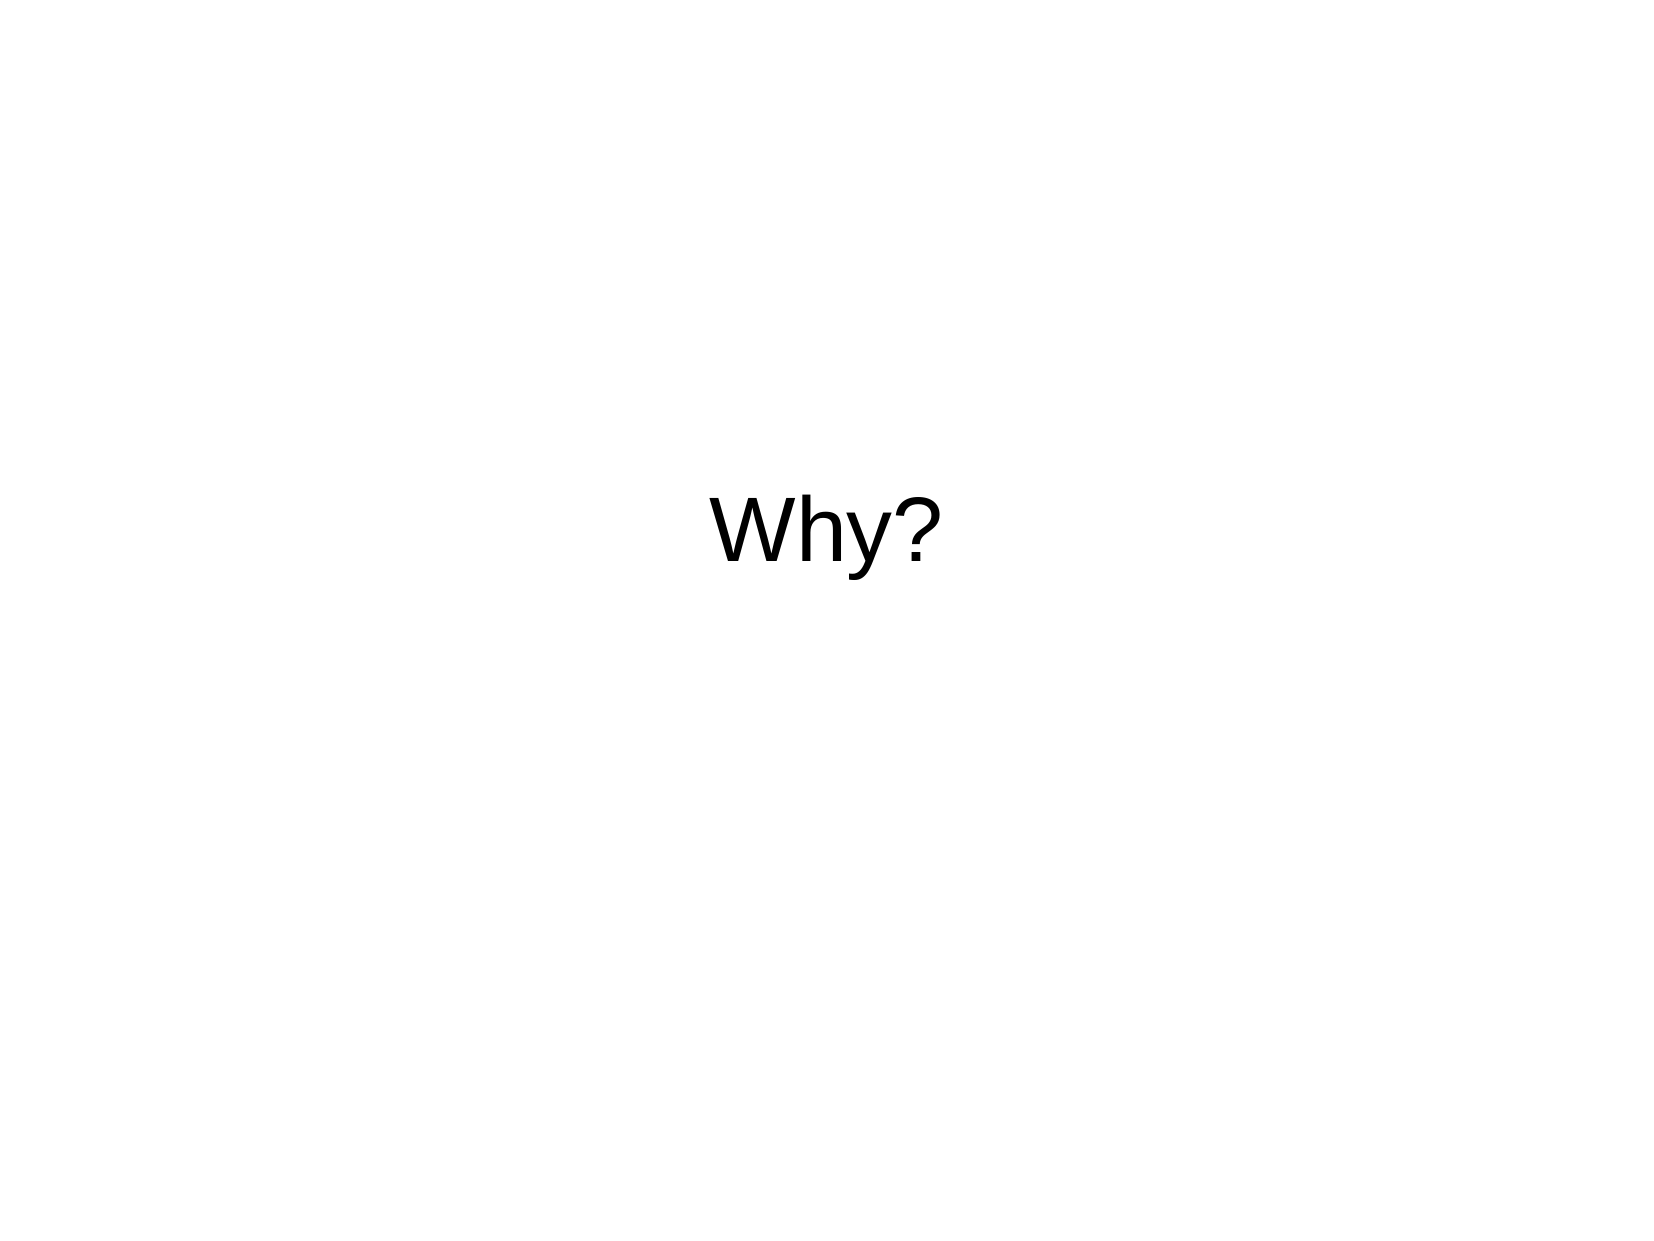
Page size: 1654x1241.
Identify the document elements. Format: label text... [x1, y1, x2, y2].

subtitle Why? [82, 49, 1571, 1010]
